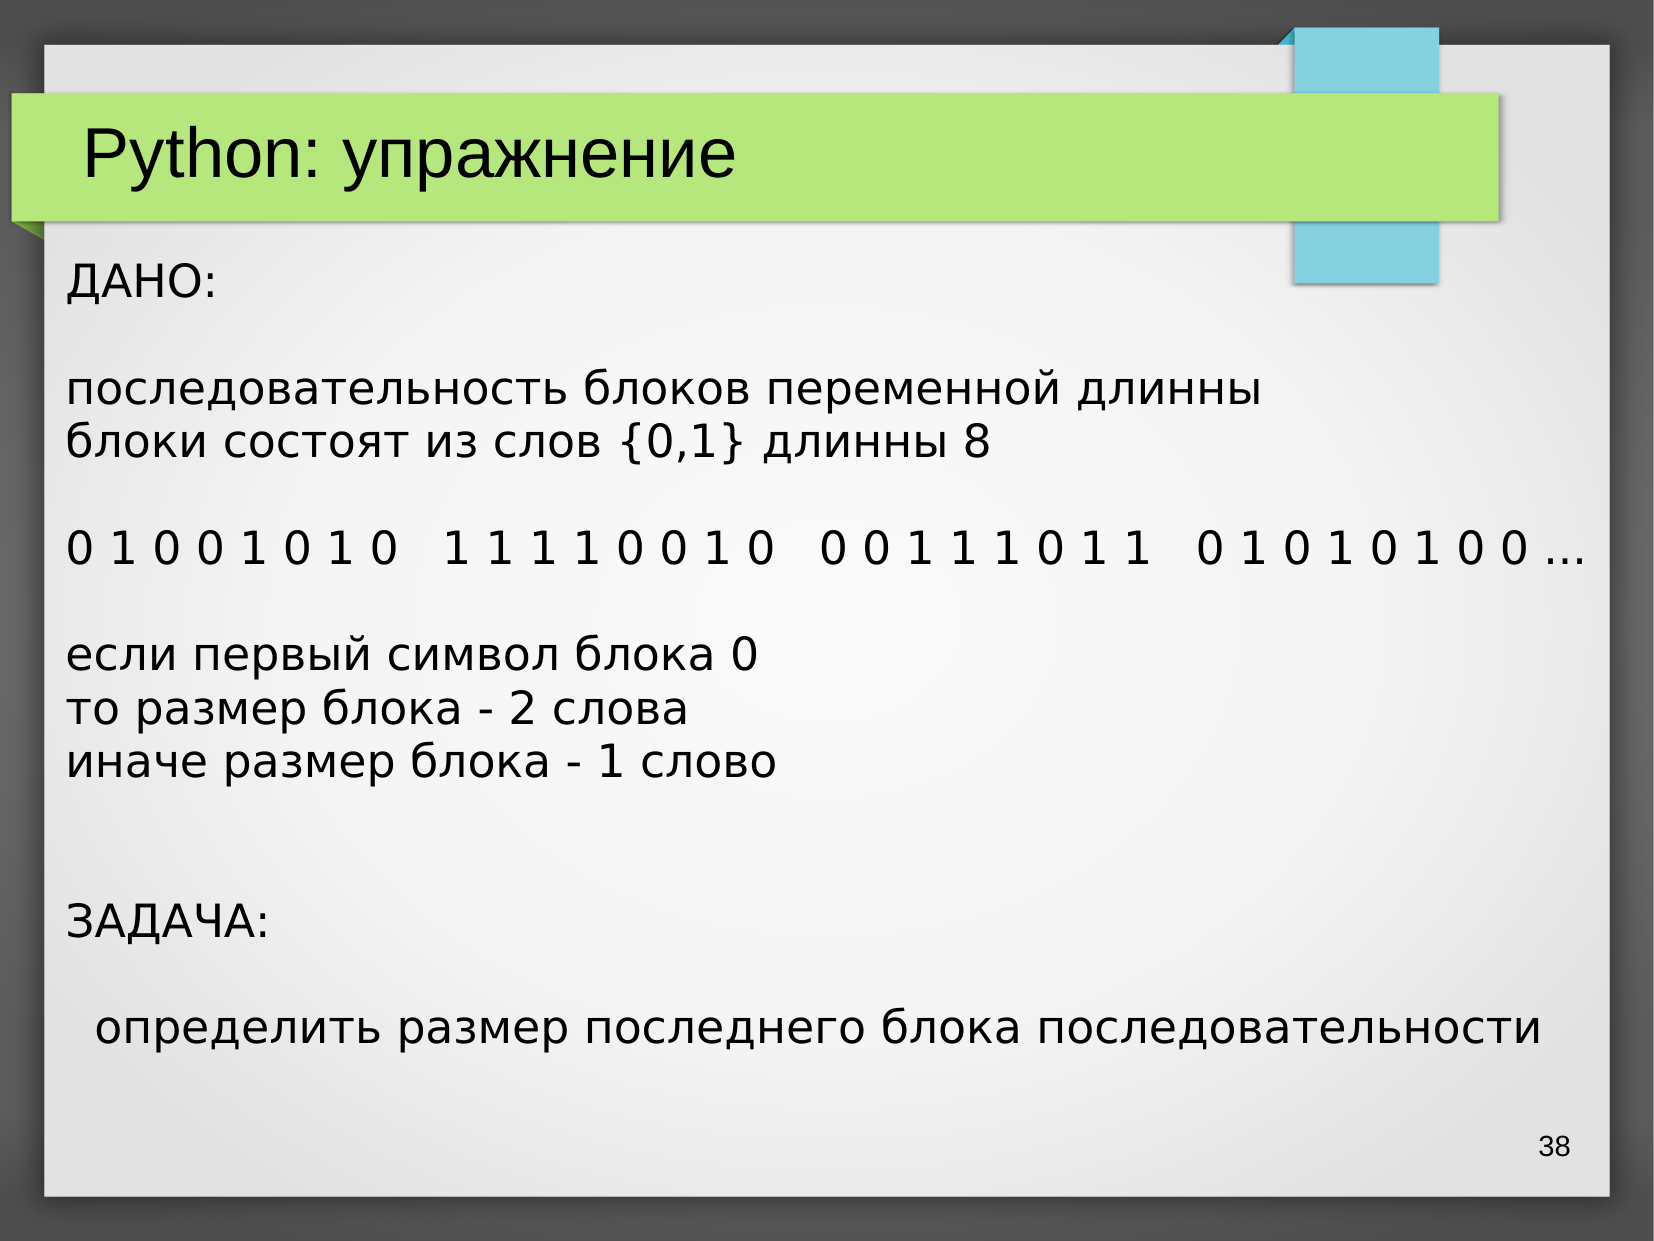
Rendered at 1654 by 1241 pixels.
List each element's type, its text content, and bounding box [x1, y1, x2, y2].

picture [0, 0, 1654, 1241]
text_box ДАНО: последовательность блоков переменной длинны блоки состоят из слов {0,1} длинны 8 0 1 0 0 1 0 1 0 1 1 1 1 0 0 1 0 0 0 1 1 1 0 1 1 0 1 0 1 0 1 0 0 ... если первый символ блока 0 то размер блока - 2 слова иначе размер блока - 1 слово ЗАДАЧА: определить размер последнего блока последовательности [50, 248, 1642, 1170]
title Python: упражнение [82, 49, 1571, 248]
